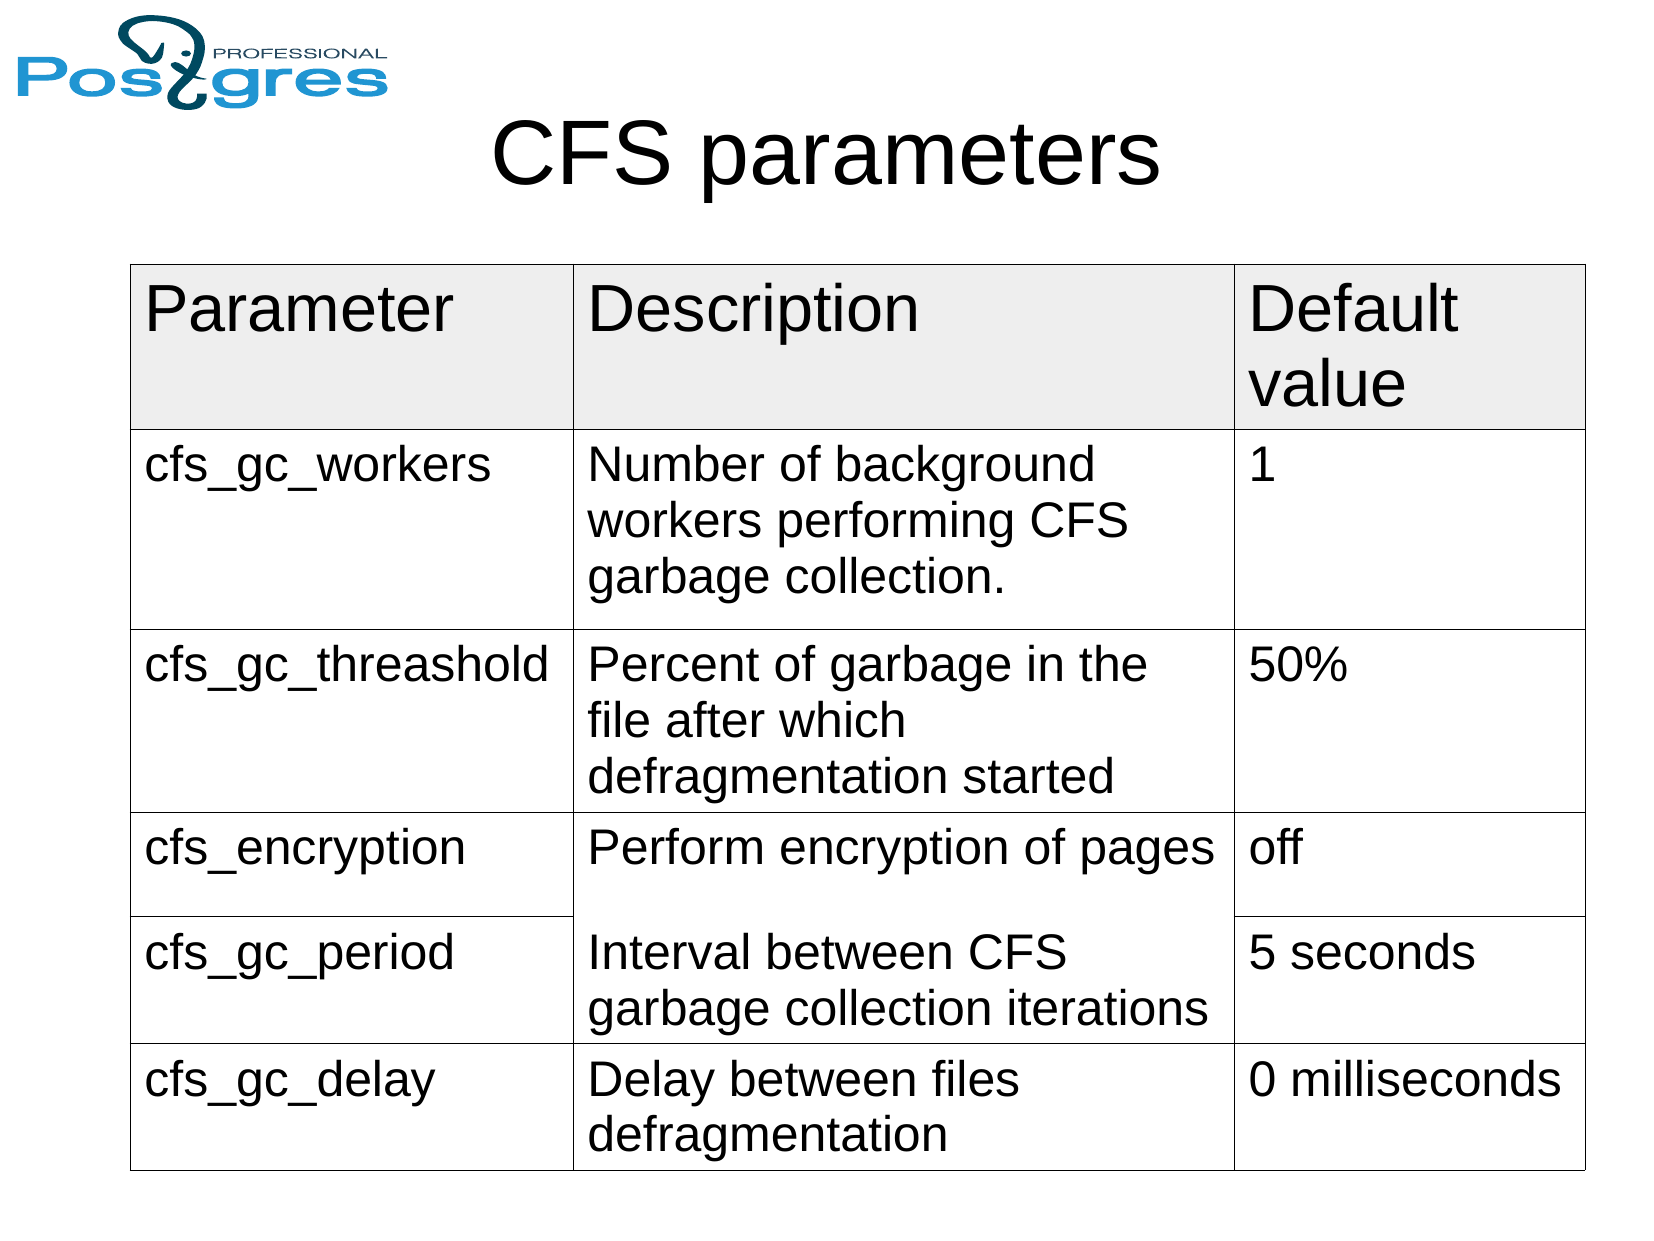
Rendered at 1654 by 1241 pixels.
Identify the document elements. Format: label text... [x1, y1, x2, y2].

table_cell 1 [1235, 430, 1585, 629]
table_header Description [574, 265, 1234, 429]
table_cell cfs_encryption [131, 813, 573, 916]
table_cell Number of background workers performing CFS garbage collection. [574, 430, 1234, 629]
table_cell cfs_gc_threashold [131, 630, 573, 812]
title CFS parameters [82, 49, 1571, 257]
table_cell Interval between CFS garbage collection iterations [574, 916, 1234, 1043]
table_cell cfs_gc_delay [131, 1044, 573, 1170]
table_cell cfs_gc_period [131, 917, 573, 1043]
table_header Parameter [131, 265, 573, 429]
table_cell Percent of garbage in the file after which defragmentation started [574, 630, 1234, 812]
table_header Default value [1235, 265, 1585, 429]
table_cell off [1235, 813, 1585, 916]
table_cell 5 seconds [1235, 917, 1585, 1043]
table_cell Perform encryption of pages [574, 813, 1234, 916]
table_cell 0 milliseconds [1235, 1044, 1585, 1170]
table_cell Delay between files defragmentation [574, 1044, 1234, 1170]
table_cell cfs_gc_workers [131, 430, 573, 629]
table_cell 50% [1235, 630, 1585, 812]
